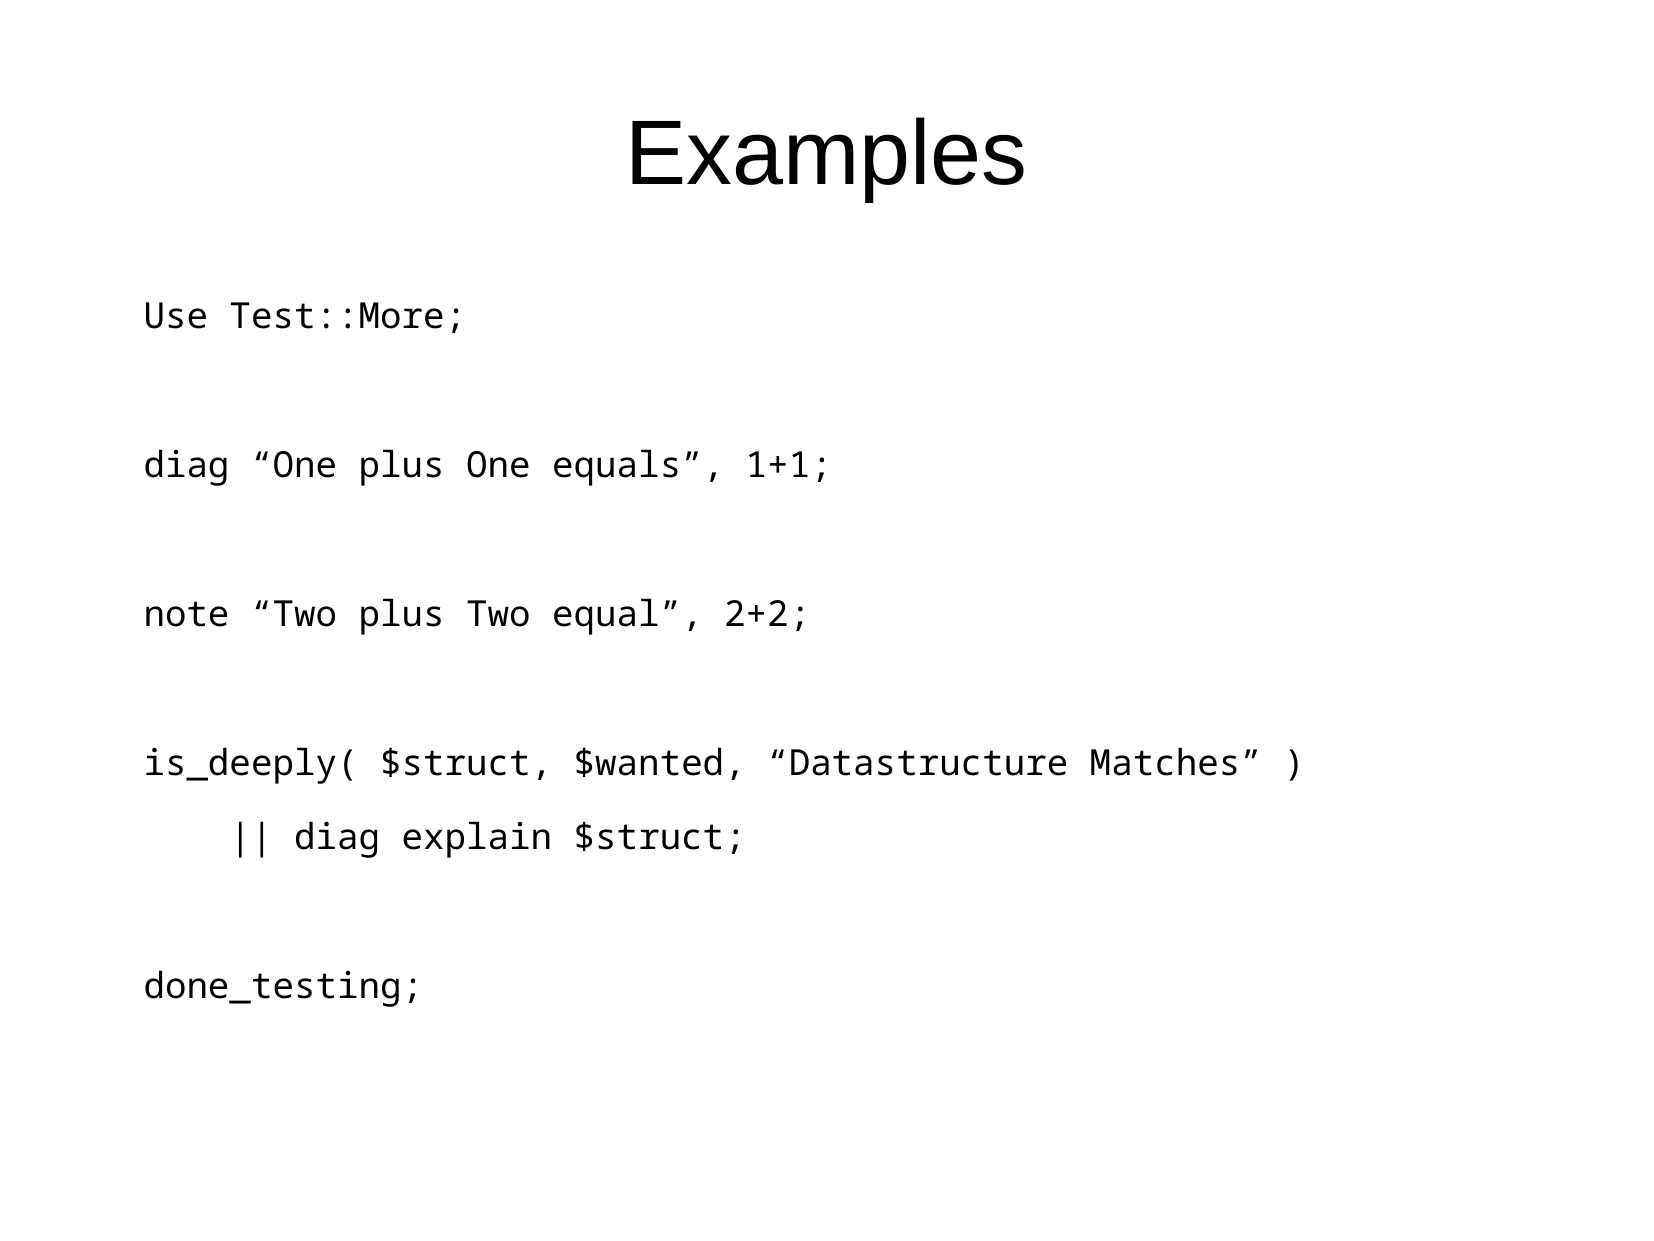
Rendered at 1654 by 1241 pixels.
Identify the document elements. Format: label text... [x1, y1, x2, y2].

list Use Test::More; diag “One plus One equals”, 1+1; note “Two plus Two equal”, 2+2; is_deeply( $struct, $wanted, “Datastructure Matches” ) || diag explain $struct; done_testing; [82, 290, 1571, 1010]
title Examples [82, 49, 1571, 257]
